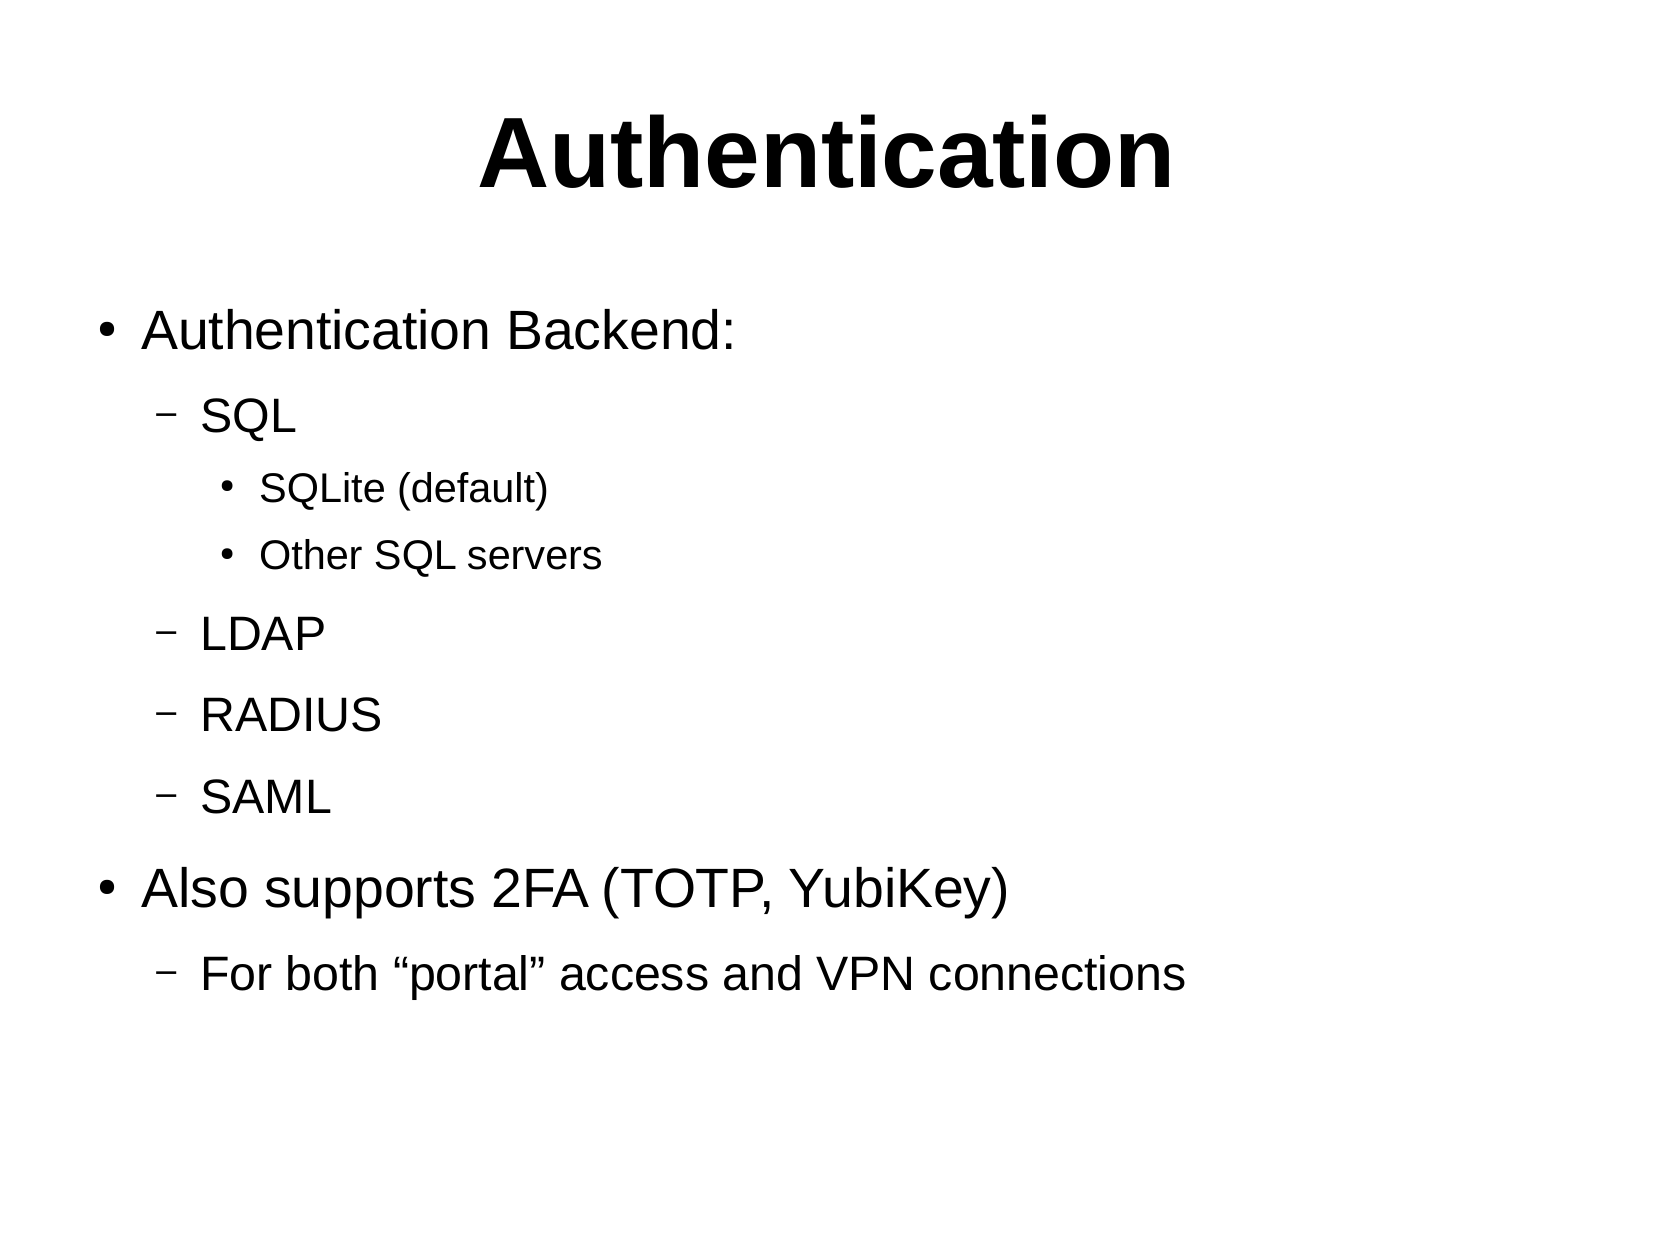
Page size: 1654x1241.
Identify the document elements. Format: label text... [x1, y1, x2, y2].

list Authentication Backend: SQL SQLite (default) Other SQL servers LDAP RADIUS SAML Also supports 2FA (TOTP, YubiKey) For both “portal” access and VPN connections [82, 290, 1571, 1010]
title Authentication [82, 49, 1571, 257]
